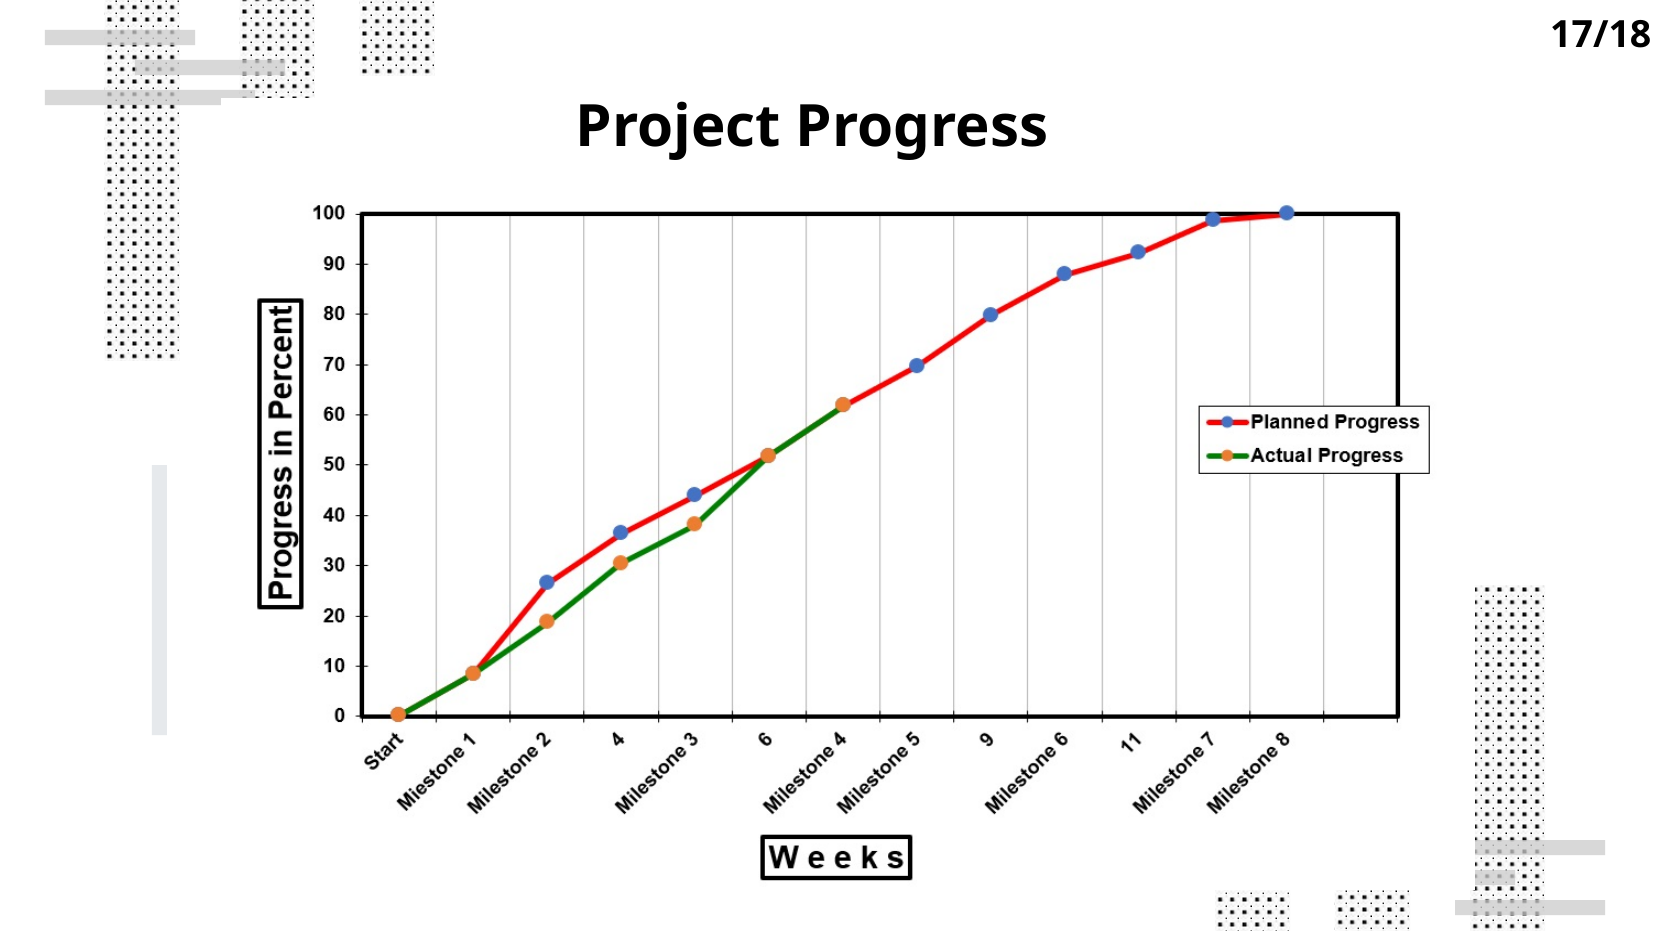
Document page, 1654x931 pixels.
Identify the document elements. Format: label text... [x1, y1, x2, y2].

picture [221, 98, 1475, 890]
text_box [151, 465, 167, 736]
text_box 17/18 [1535, 0, 1654, 67]
text_box Project Progress [560, 77, 1351, 251]
